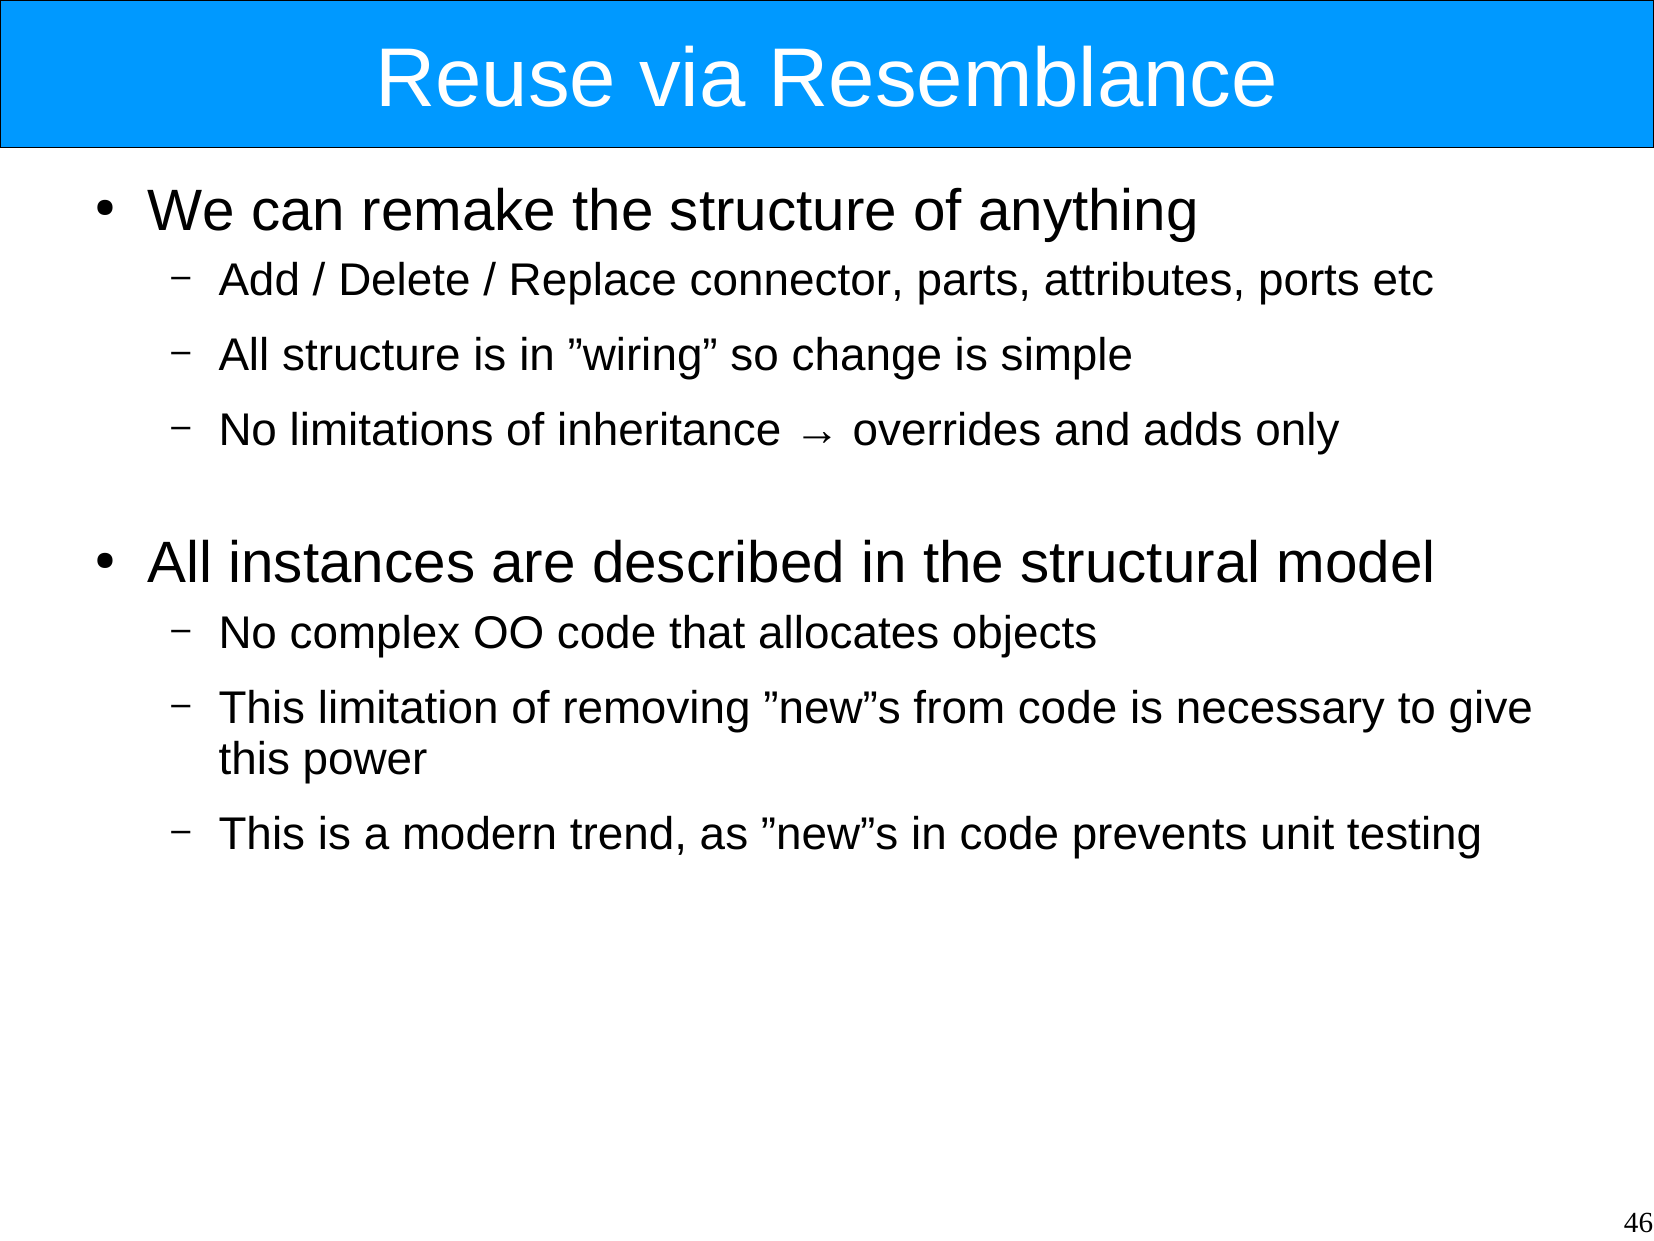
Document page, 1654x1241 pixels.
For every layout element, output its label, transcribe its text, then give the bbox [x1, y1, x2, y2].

title Reuse via Resemblance [82, 21, 1571, 135]
list We can remake the structure of anything Add / Delete / Replace connector, parts, attributes, ports etc All structure is in ”wiring” so change is simple No limitations of inheritance → overrides and adds only All instances are described in the structural model No complex OO code that allocates objects This limitation of removing ”new”s from code is necessary to give this power This is a modern trend, as ”new”s in code prevents unit testing [76, 177, 1565, 1196]
